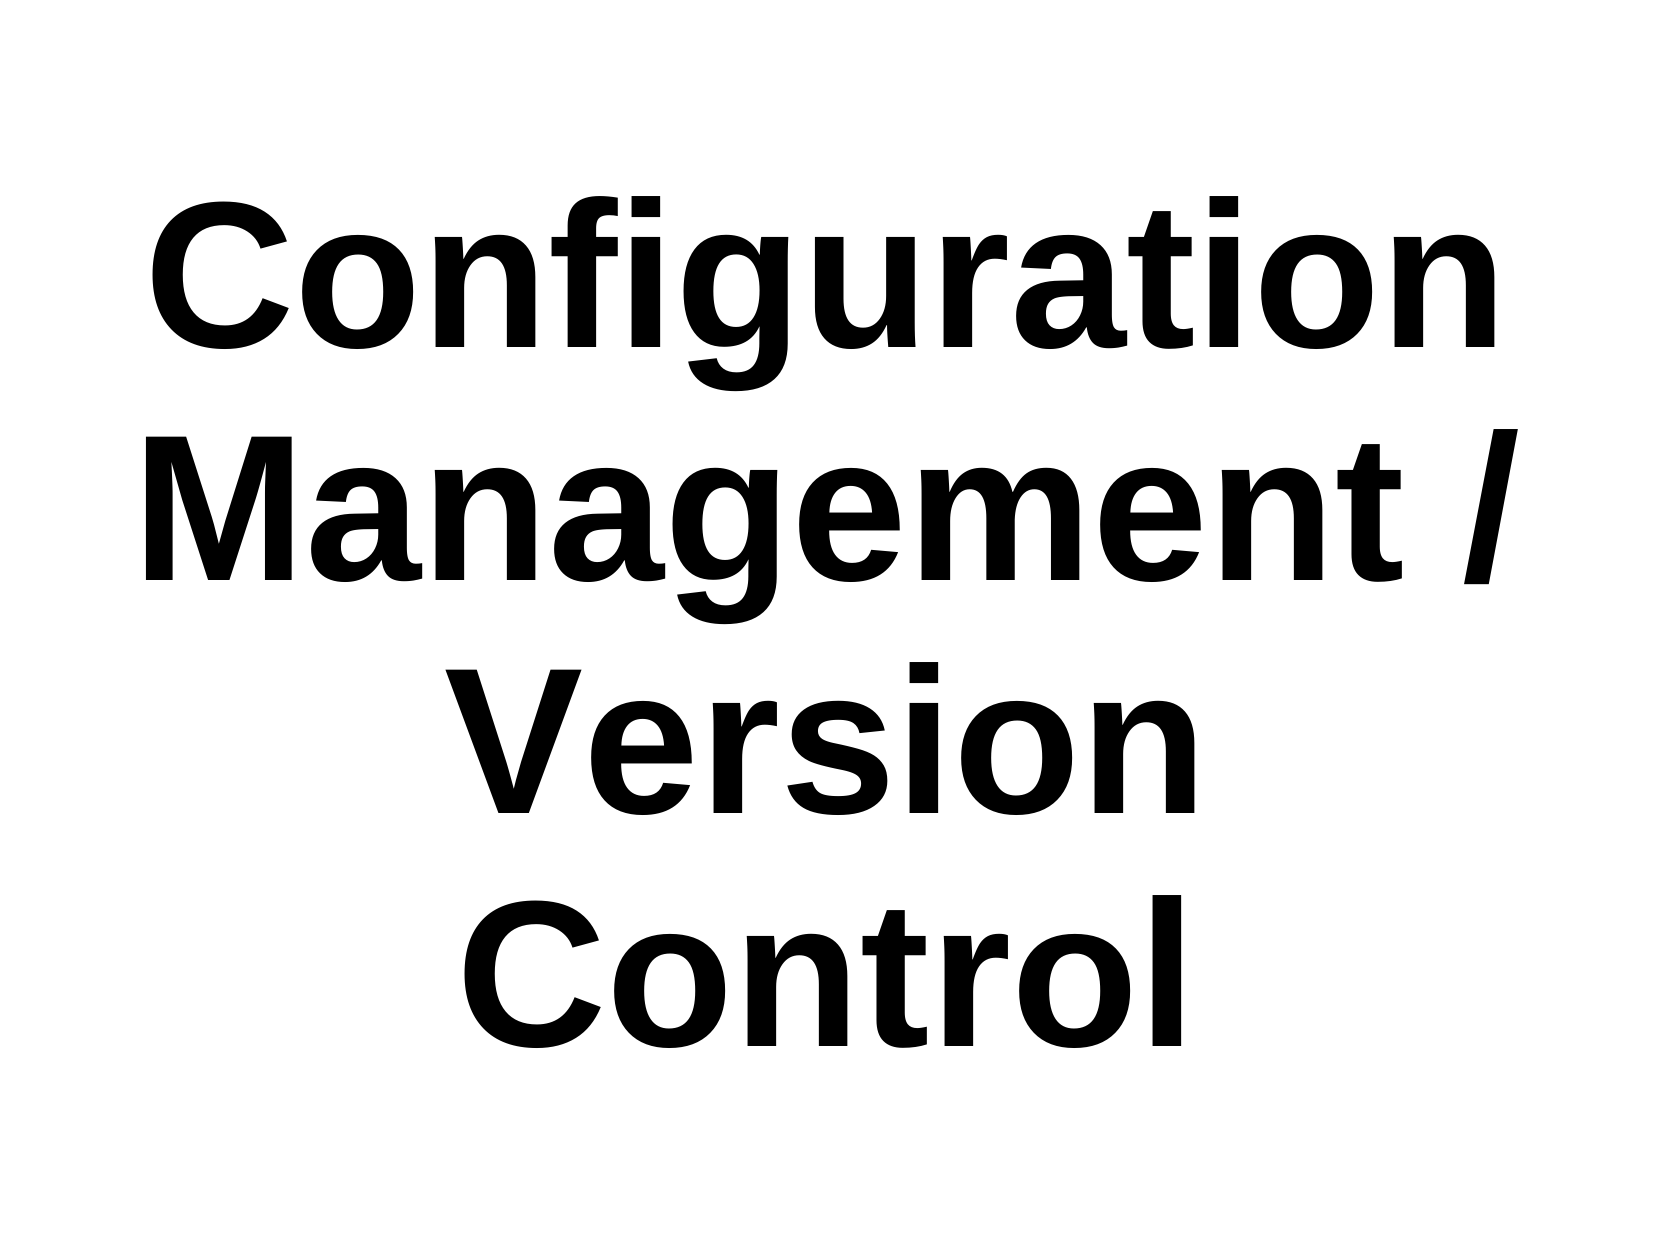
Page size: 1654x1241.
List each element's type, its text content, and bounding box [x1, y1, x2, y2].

title Configuration Management / Version Control [82, 49, 1571, 1201]
